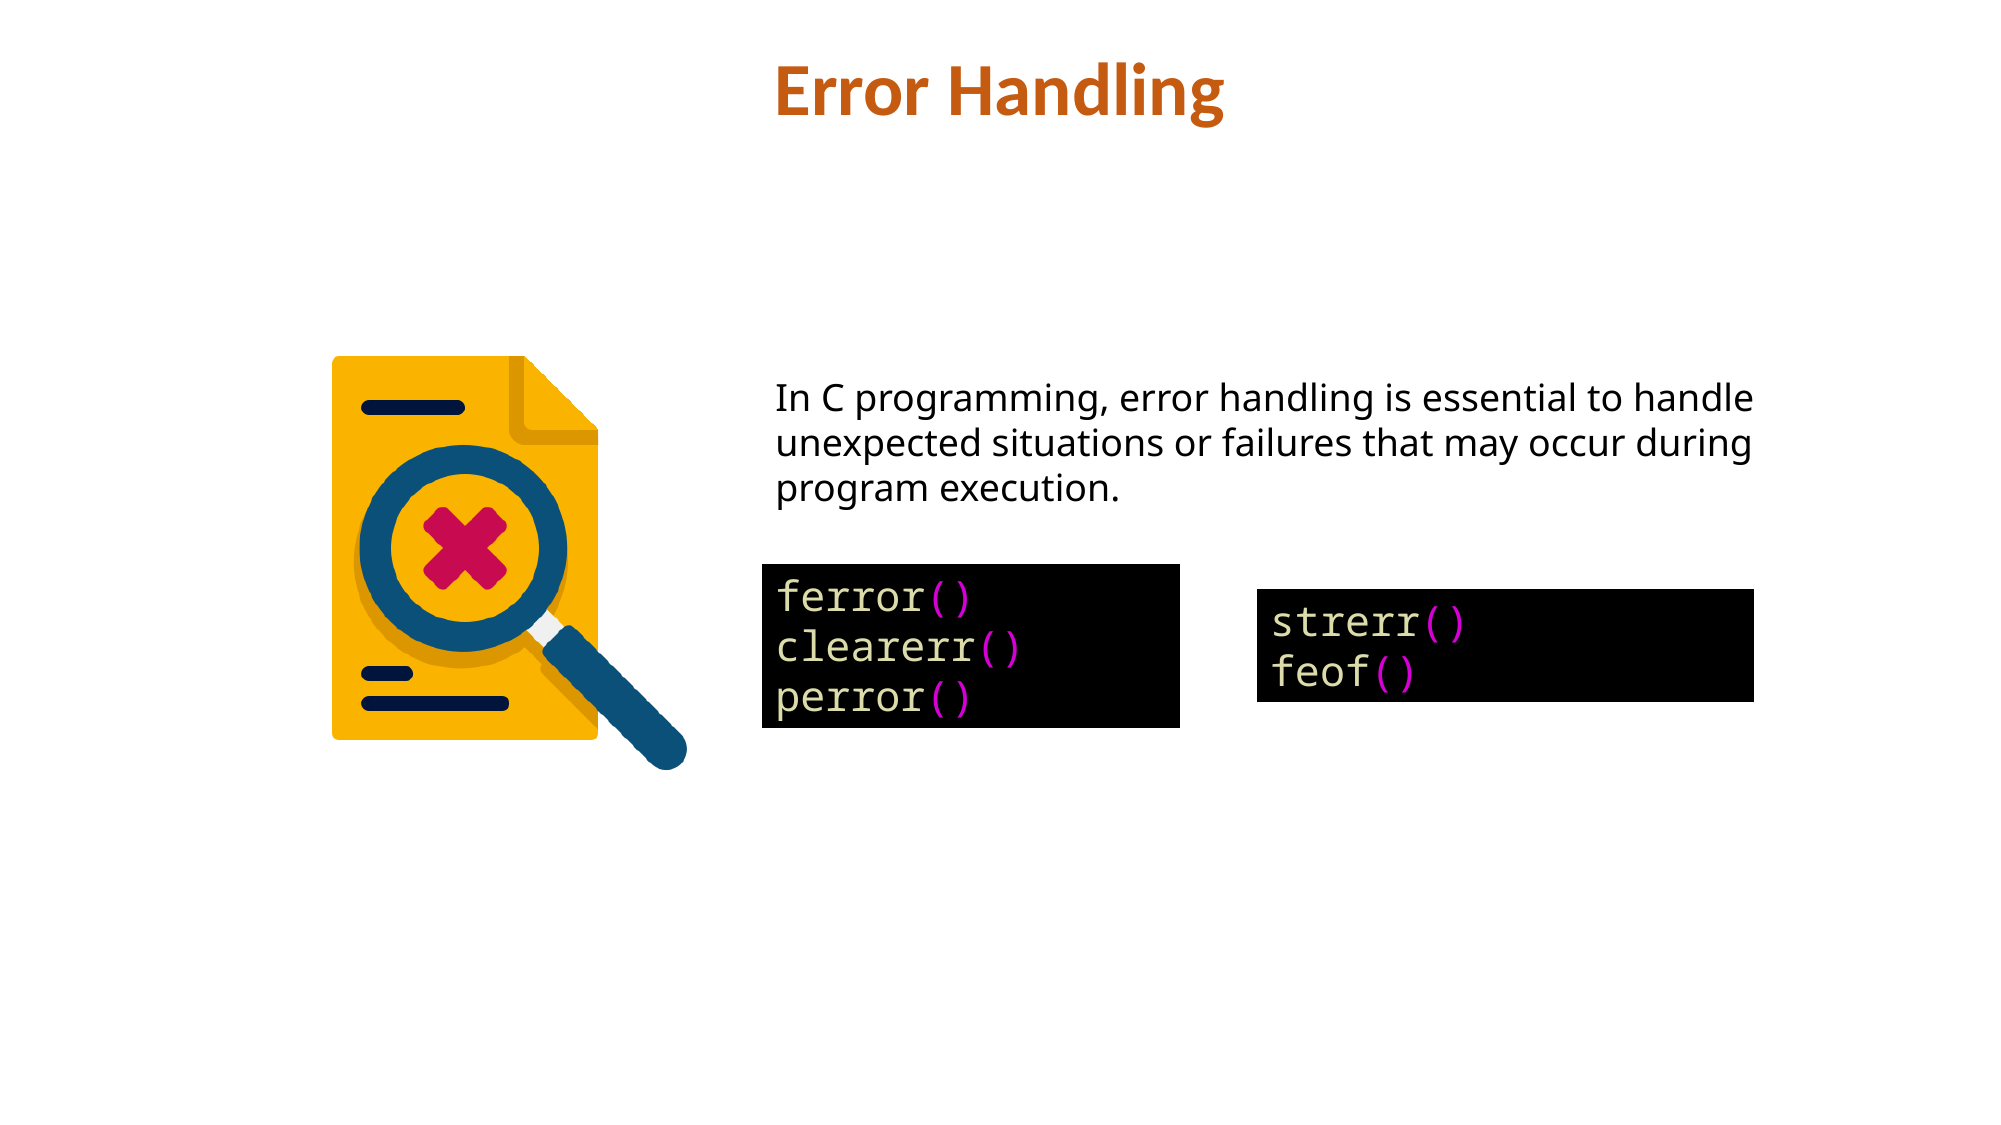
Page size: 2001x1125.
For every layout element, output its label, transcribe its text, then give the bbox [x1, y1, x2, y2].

text_box In C programming, error handling is essential to handle unexpected situations or failures that may occur during program execution. [760, 366, 1805, 519]
picture [272, 326, 746, 799]
text_box strerr() feof() [1254, 587, 1756, 704]
text_box Error Handling [666, 33, 1334, 140]
text_box ferror() clearerr() perror() [760, 562, 1182, 730]
